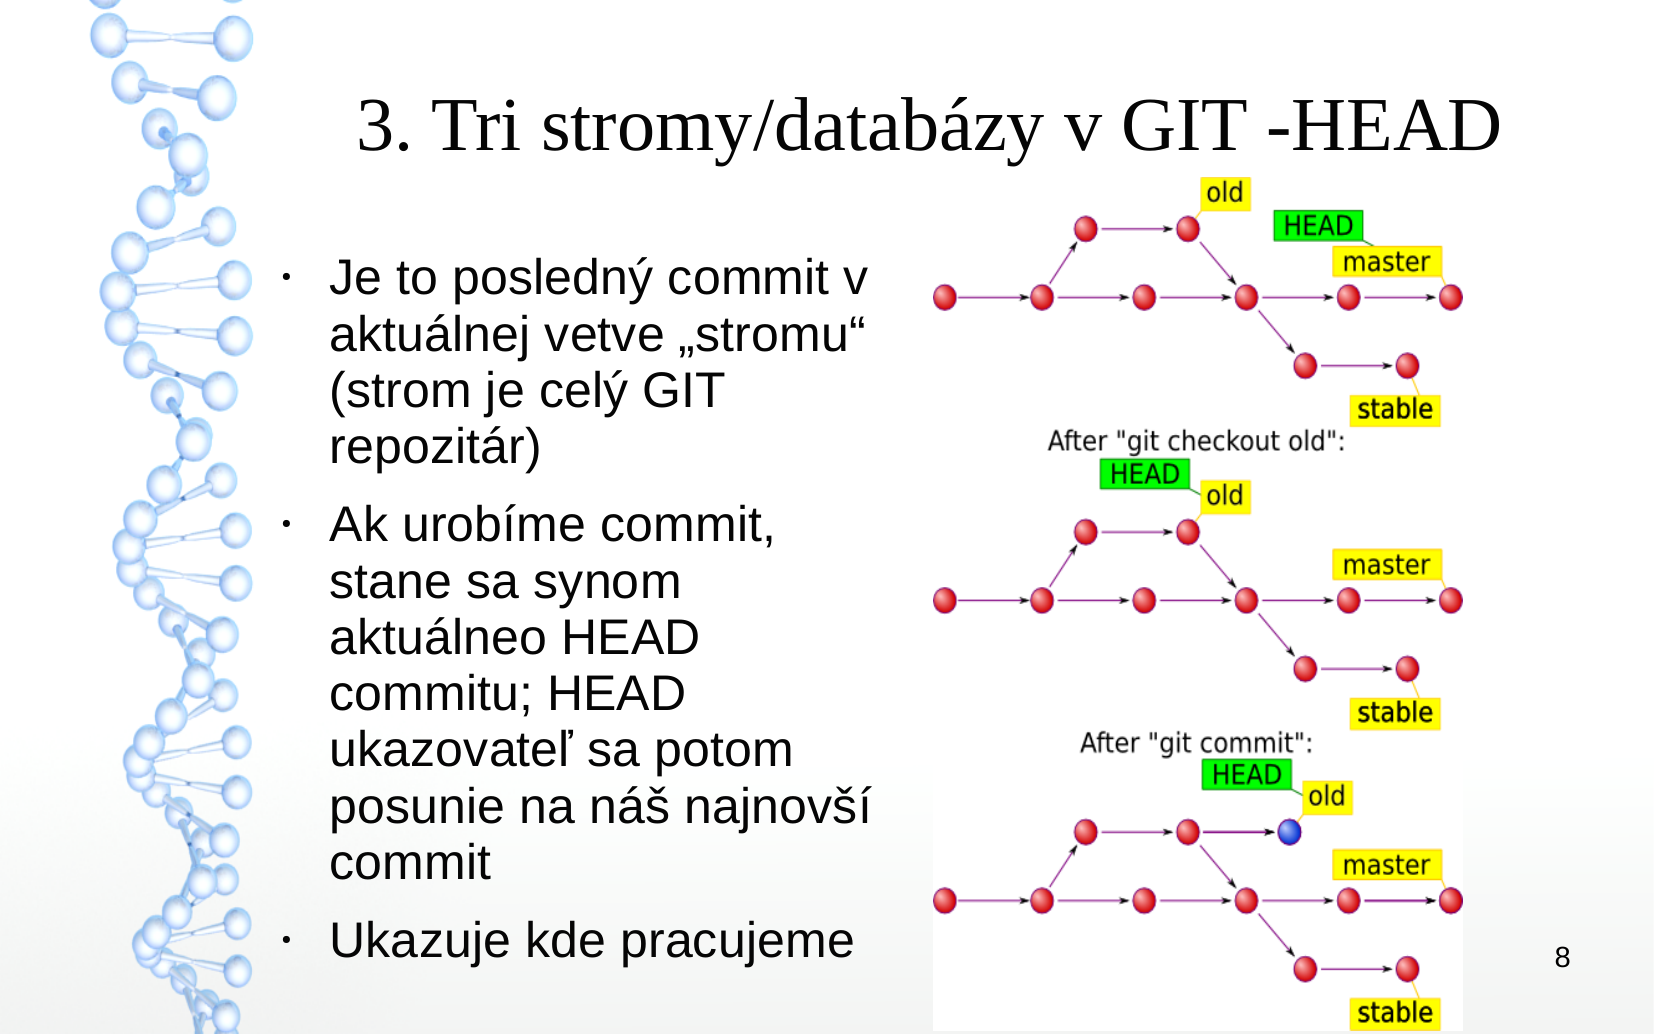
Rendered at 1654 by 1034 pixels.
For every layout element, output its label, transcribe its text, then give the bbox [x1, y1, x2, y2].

title 3. Tri stromy/databázy v GIT -HEAD [265, 39, 1595, 210]
list Je to posledný commit v aktuálnej vetve „stromu“ (strom je celý GIT repozitár) Ak urobíme commit, stane sa synom aktuálneo HEAD commitu; HEAD ukazovateľ sa potom posunie na náš najnovší commit Ukazuje kde pracujeme [265, 249, 886, 972]
picture [0, 0, 1654, 1034]
